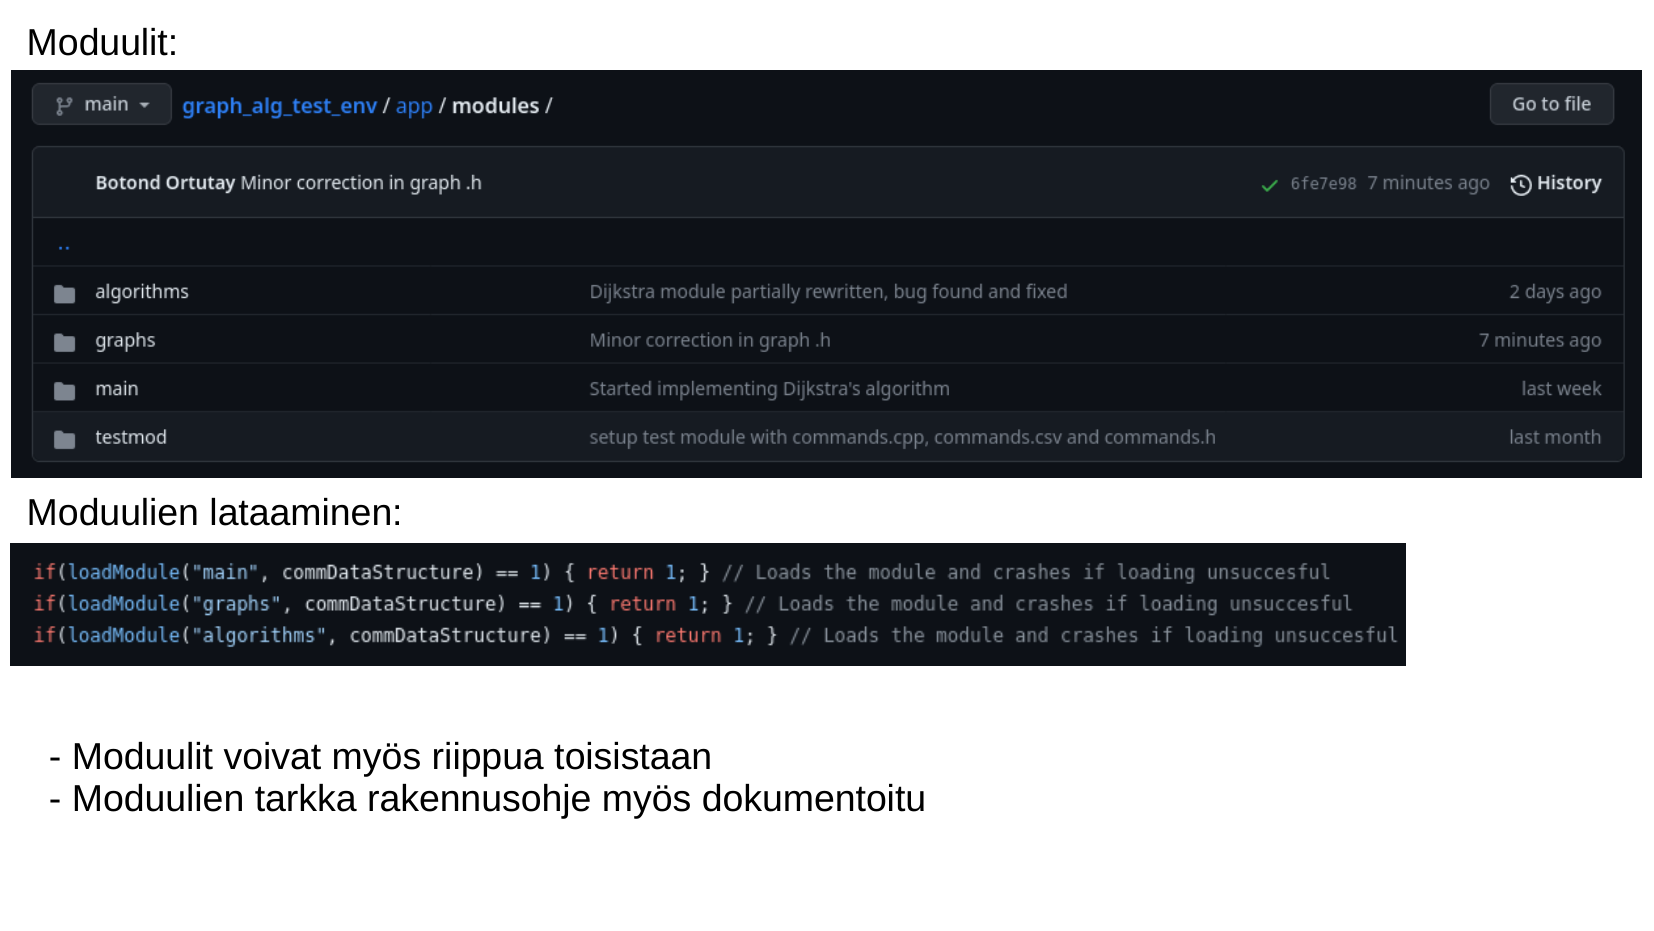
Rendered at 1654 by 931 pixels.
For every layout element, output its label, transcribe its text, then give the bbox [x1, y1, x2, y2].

text_box Moduulit: [11, 14, 697, 71]
text_box Moduulien lataaminen: [11, 484, 485, 542]
picture [10, 543, 1406, 666]
picture [11, 70, 1642, 478]
text_box - Moduulit voivat myös riippua toisistaan - Moduulien tarkka rakennusohje myös dokumentoitu [23, 727, 981, 839]
